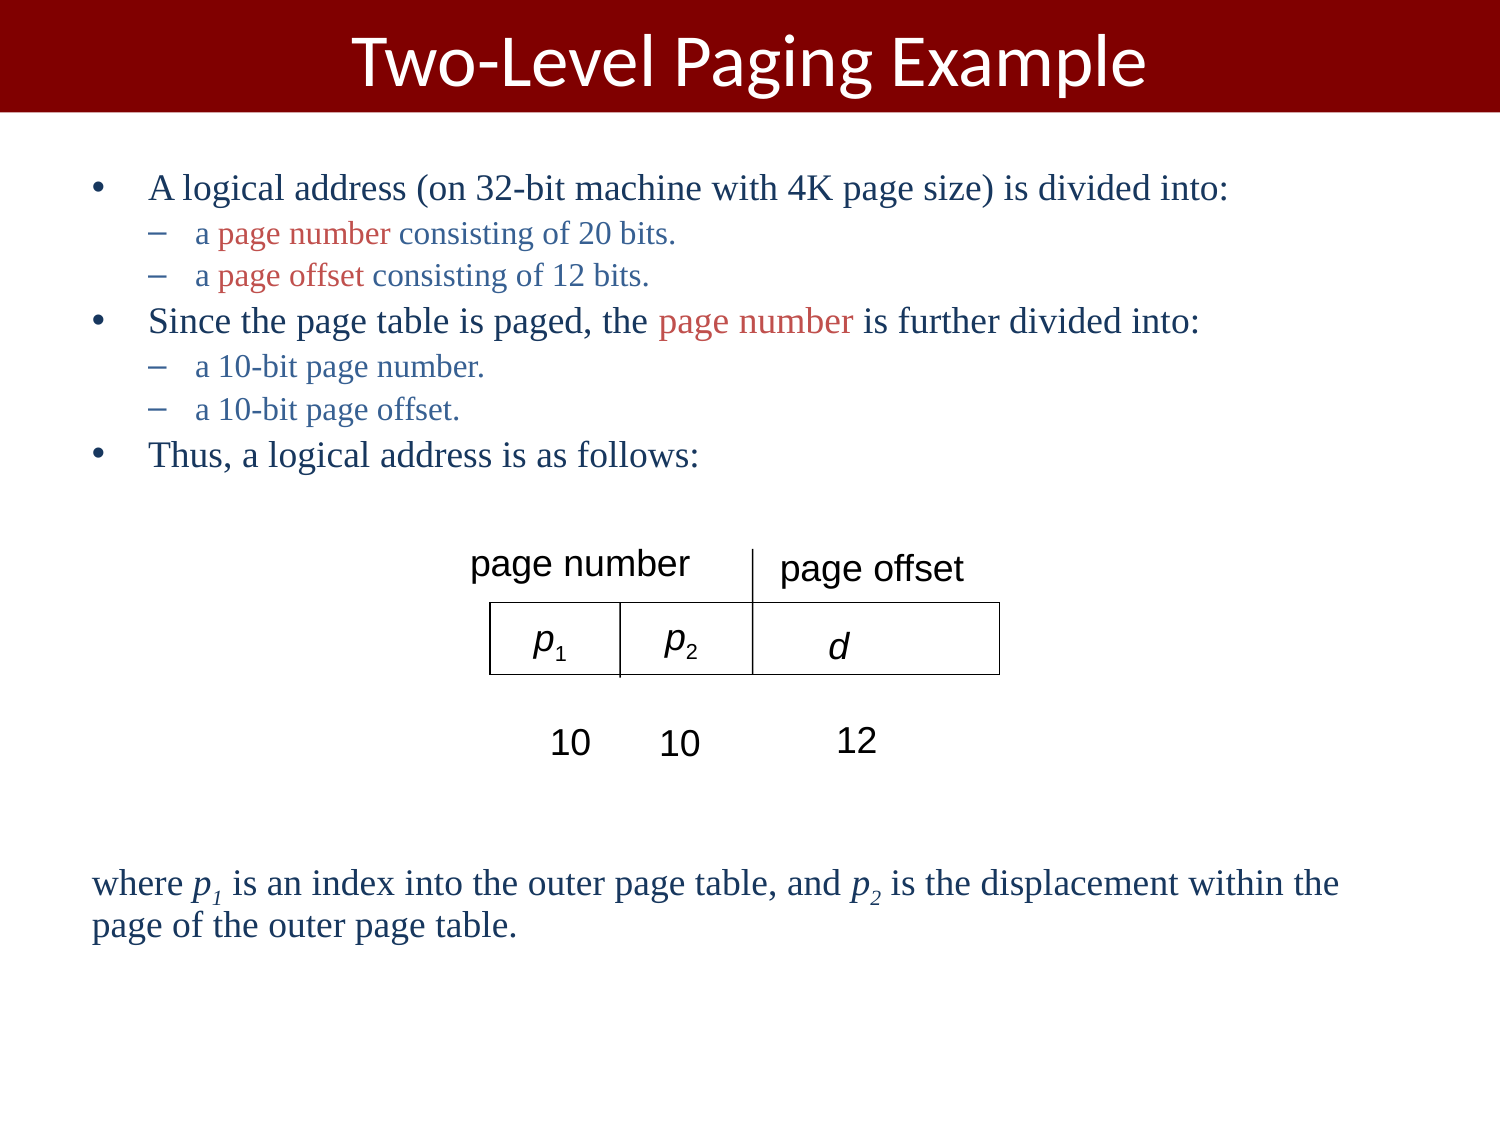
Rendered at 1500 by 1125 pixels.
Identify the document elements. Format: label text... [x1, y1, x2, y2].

text_box 10 [534, 710, 607, 771]
text_box [621, 602, 1000, 675]
text_box 10 [643, 711, 716, 772]
list A logical address (on 32-bit machine with 4K page size) is divided into: a page number consisting of 20 bits. a page offset consisting of 12 bits. Since the page table is paged, the page number is further divided into: a 10-bit page number. a 10-bit page offset. Thus, a logical address is as follows: where p1 is an index into the outer page table, and p2 is the displacement within the page of the outer page table. [76, 160, 1400, 621]
text_box page number [455, 531, 706, 592]
text_box d [813, 614, 864, 675]
text_box [490, 602, 619, 675]
text_box 12 [820, 708, 893, 769]
title Two-Level Paging Example [0, 0, 1500, 113]
text_box p2 [650, 605, 713, 672]
text_box page offset [765, 536, 980, 597]
text_box p1 [519, 606, 582, 673]
